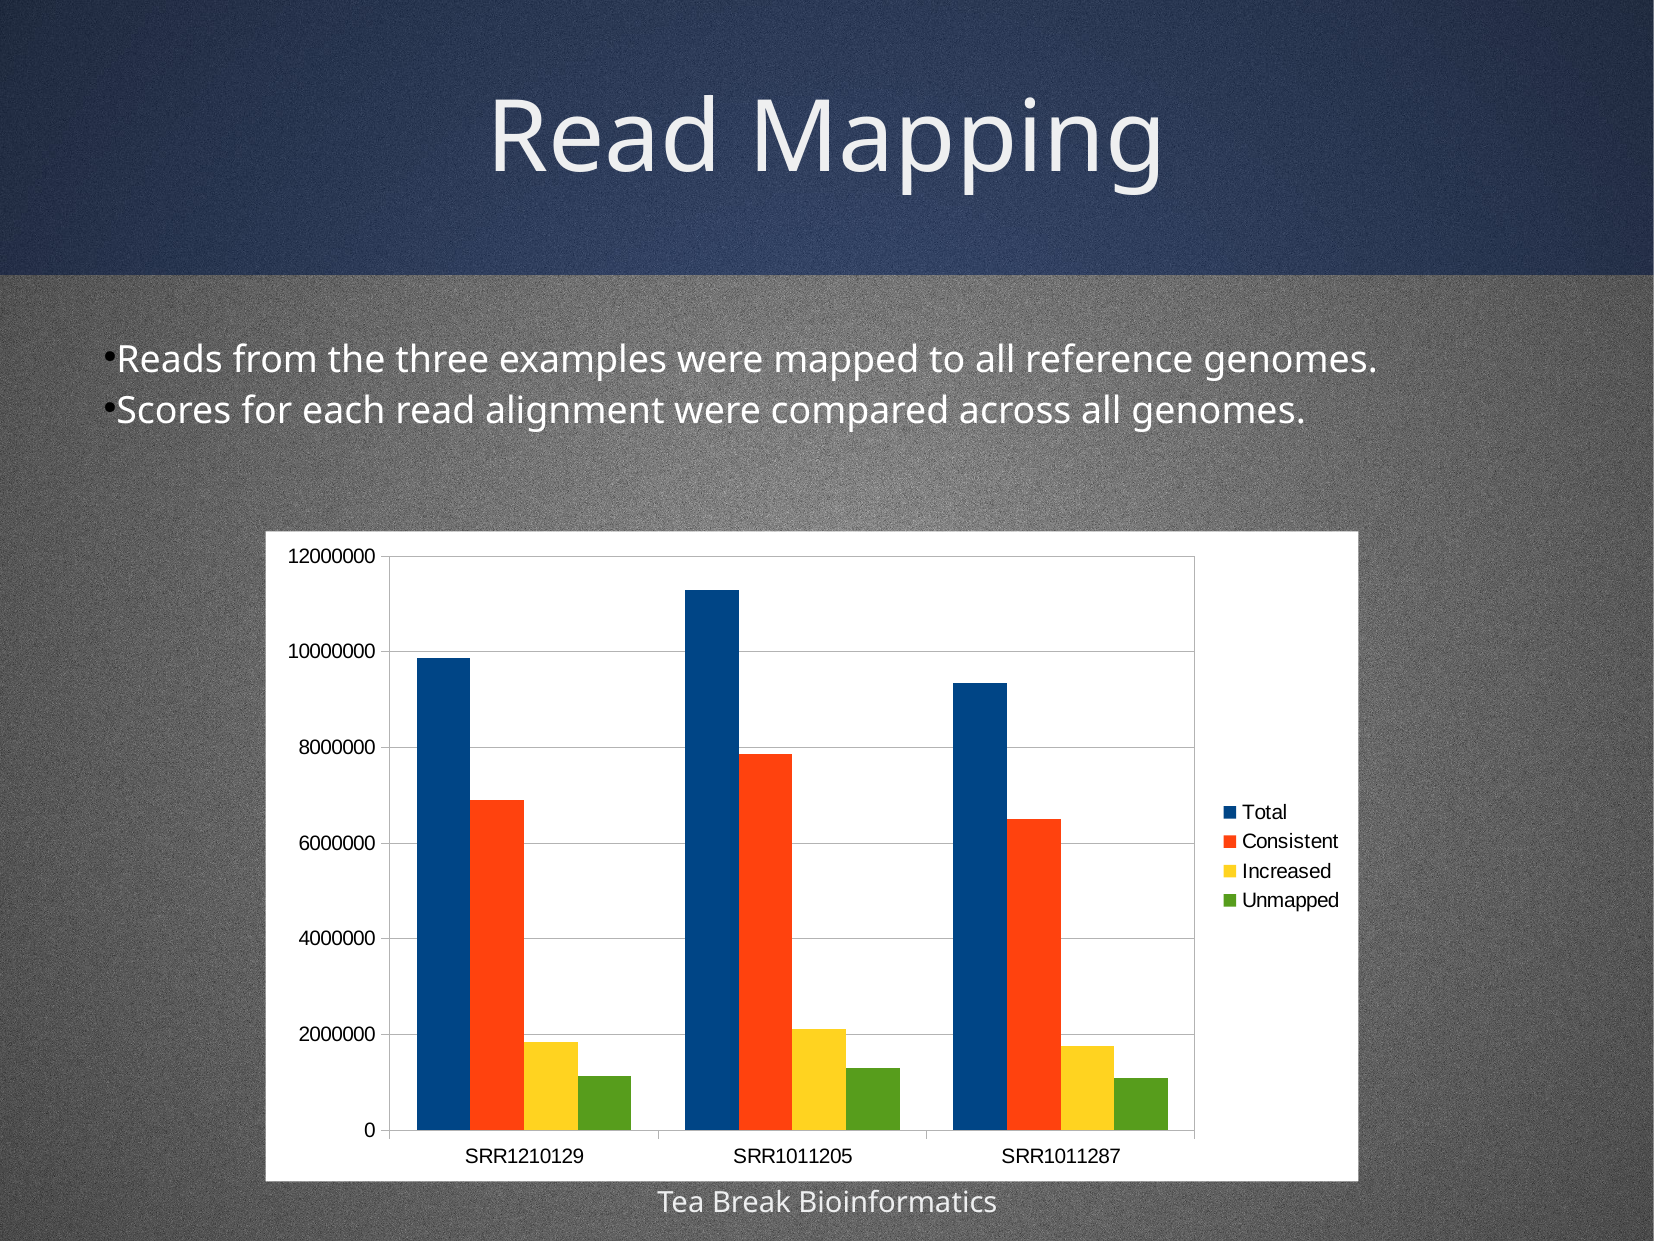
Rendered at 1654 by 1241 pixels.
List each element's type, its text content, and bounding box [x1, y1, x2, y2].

picture [0, 0, 1654, 1241]
title Read Mapping [88, 29, 1565, 237]
chart [265, 531, 1359, 1182]
text_box Reads from the three examples were mapped to all reference genomes. Scores for each read alignment were compared across all genomes. [88, 324, 1564, 427]
